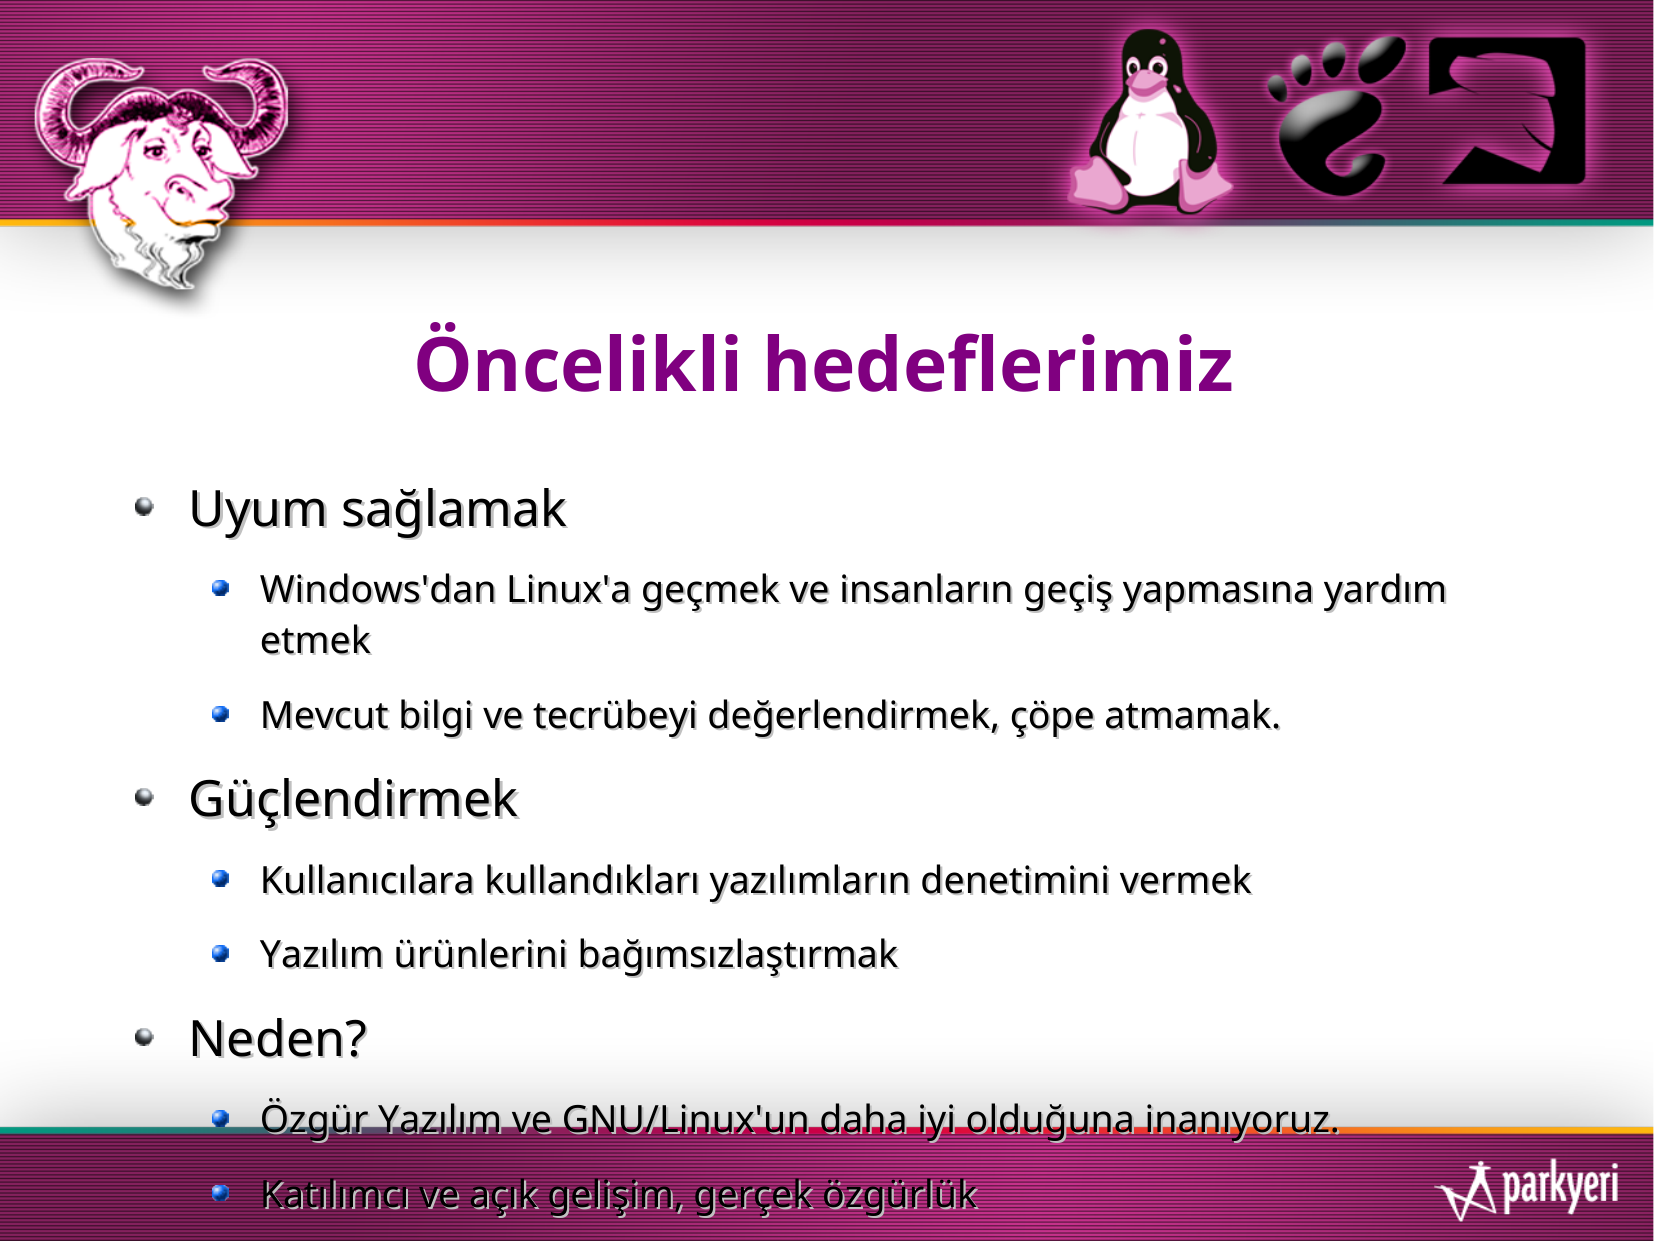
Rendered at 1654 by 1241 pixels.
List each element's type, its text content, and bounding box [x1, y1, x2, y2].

picture [0, 0, 1654, 1241]
title Öncelikli hedeflerimiz [118, 295, 1531, 429]
list Uyum sağlamak Windows'dan Linux'a geçmek ve insanların geçiş yapmasına yardım etmek Mevcut bilgi ve tecrübeyi değerlendirmek, çöpe atmamak. Güçlendirmek Kullanıcılara kullandıkları yazılımların denetimini vermek Yazılım ürünlerini bağımsızlaştırmak Neden? Özgür Yazılım ve GNU/Linux'un daha iyi olduğuna inanıyoruz. Katılımcı ve açık gelişim, gerçek özgürlük [118, 472, 1531, 1103]
